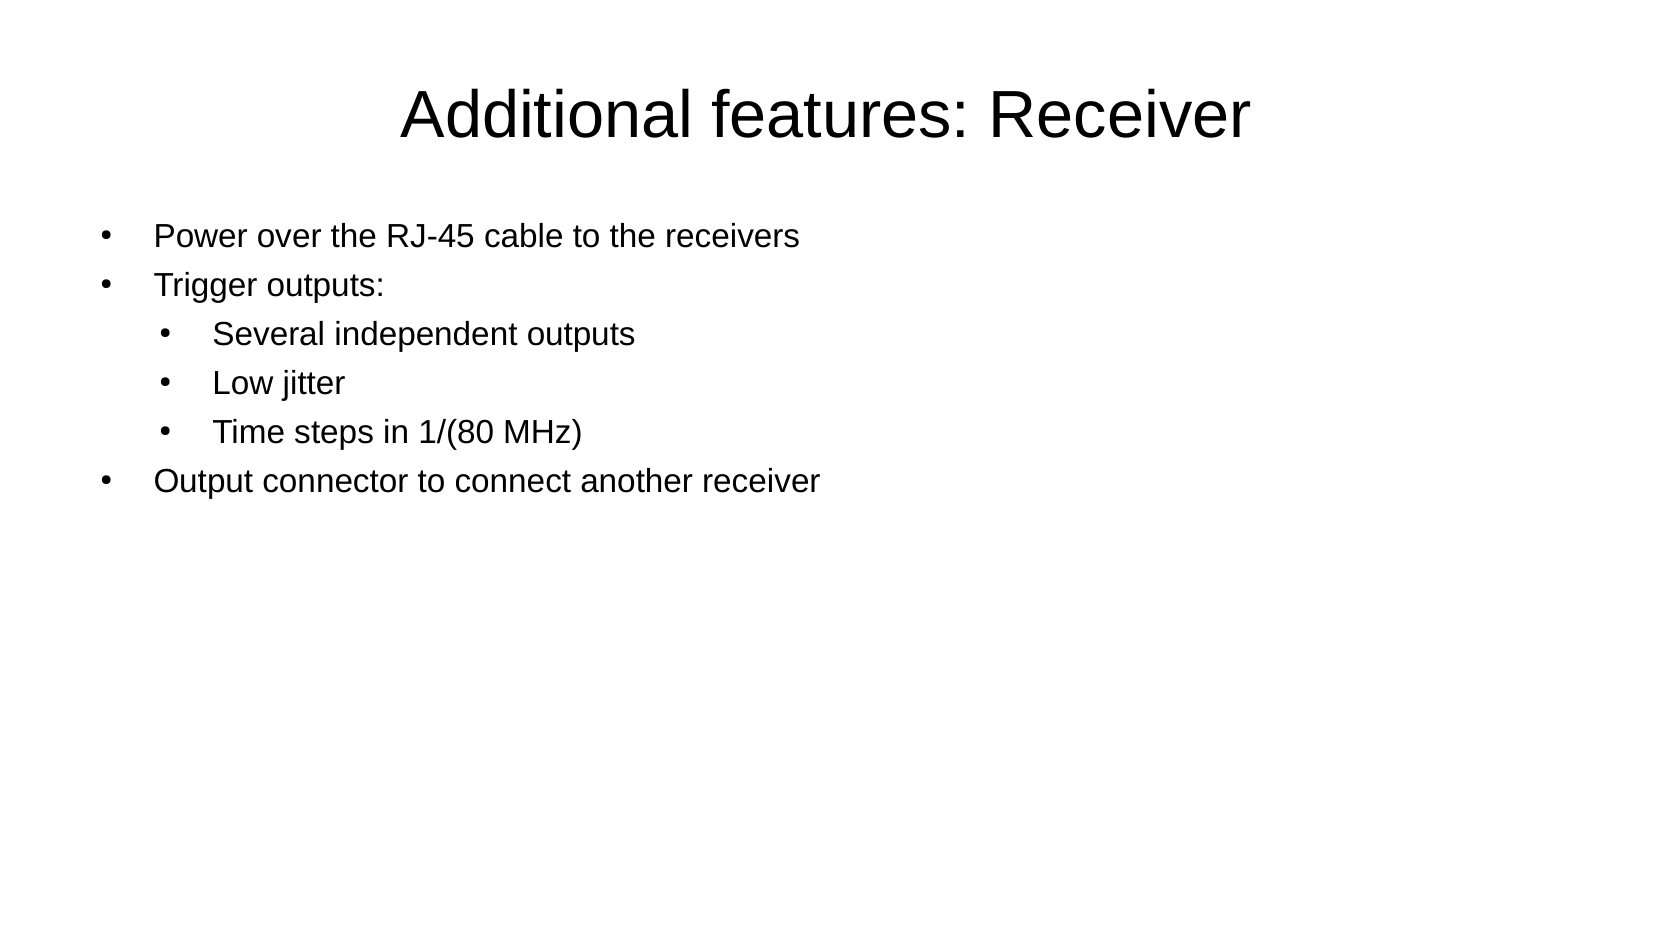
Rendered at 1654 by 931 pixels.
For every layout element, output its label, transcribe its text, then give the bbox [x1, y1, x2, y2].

title Additional features: Receiver [82, 37, 1571, 193]
list Power over the RJ-45 cable to the receivers Trigger outputs: Several independent outputs Low jitter Time steps in 1/(80 MHz) Output connector to connect another receiver [82, 217, 1571, 758]
